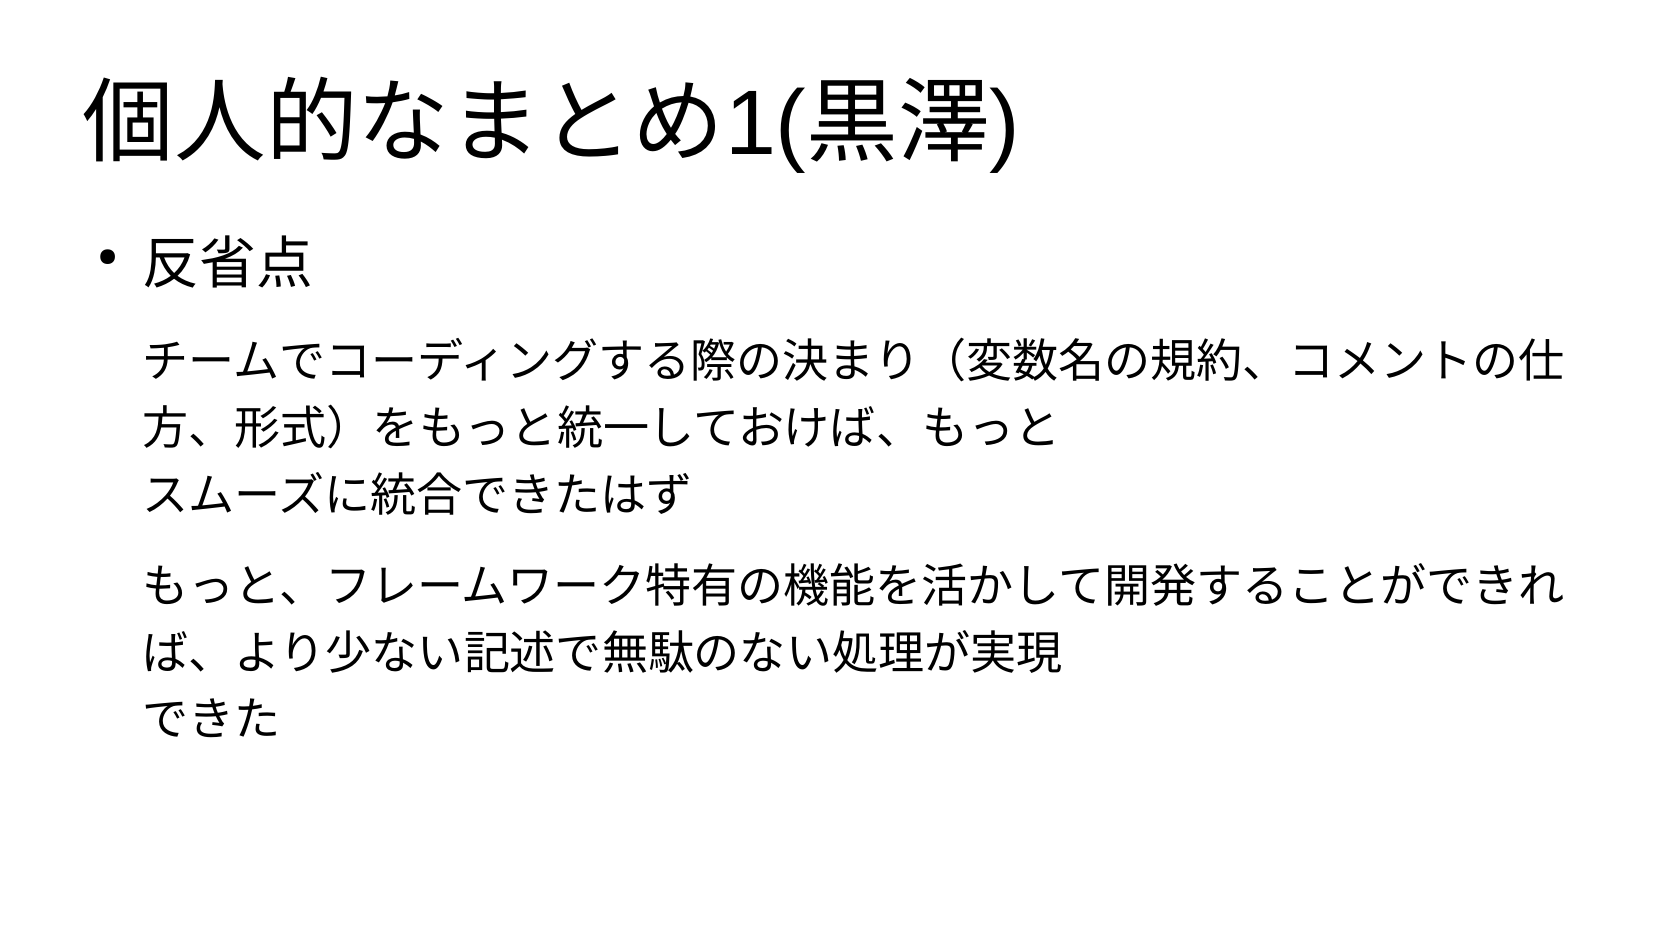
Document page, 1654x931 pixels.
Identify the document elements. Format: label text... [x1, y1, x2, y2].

list 反省点 チームでコーディングする際の決まり（変数名の規約、コメントの仕方、形式）をもっと統一しておけば、もっと スムーズに統合できたはず もっと、フレームワーク特有の機能を活かして開発することができれば、より少ない記述で無駄のない処理が実現 できた [82, 217, 1571, 758]
title 個人的なまとめ1(黒澤) [82, 37, 1571, 193]
